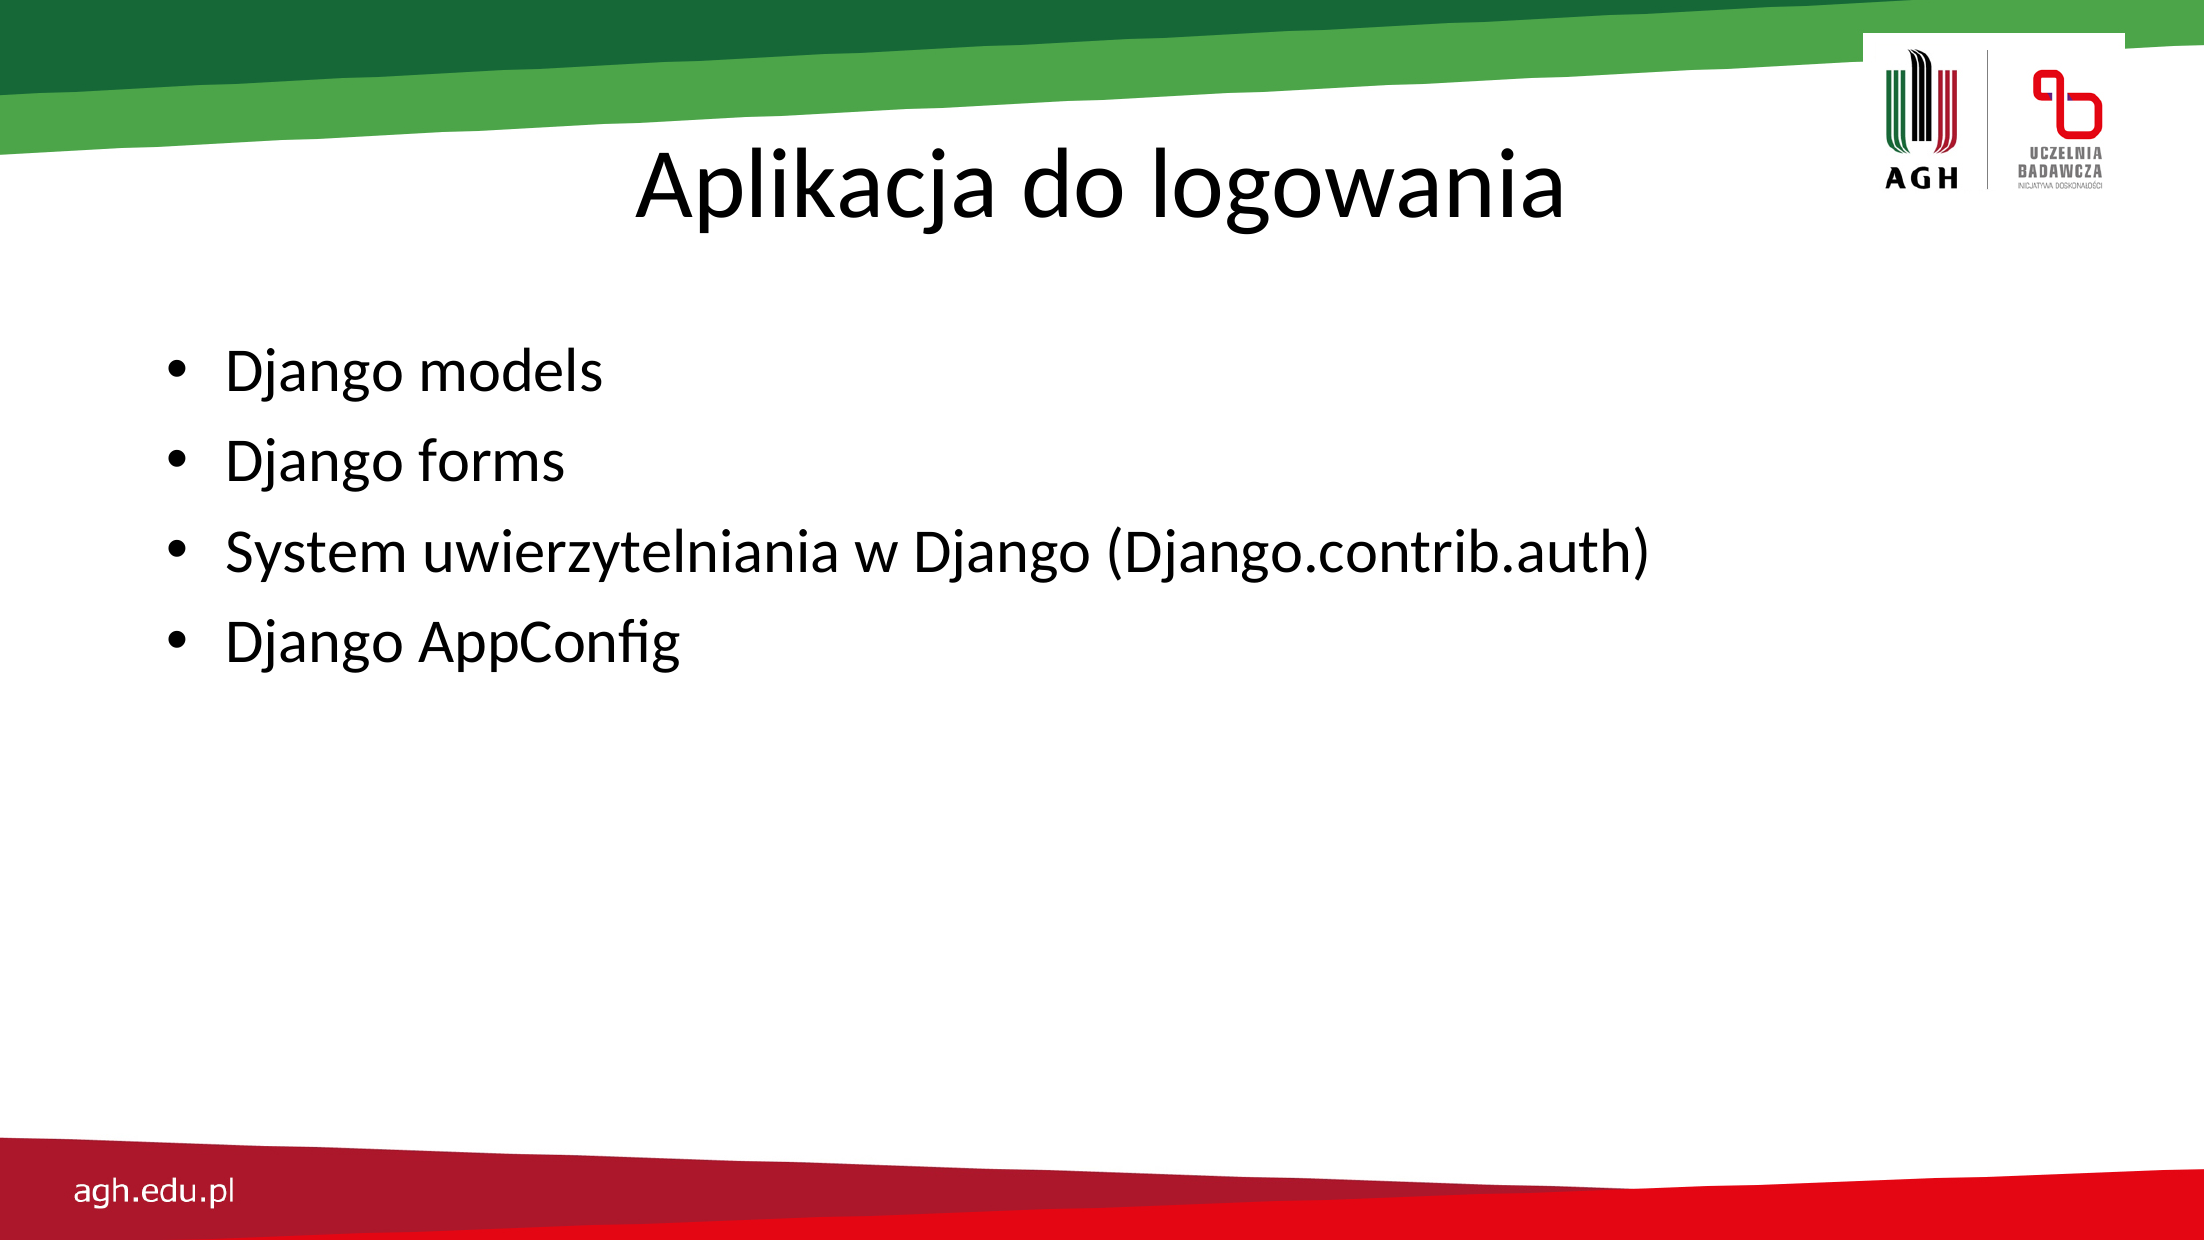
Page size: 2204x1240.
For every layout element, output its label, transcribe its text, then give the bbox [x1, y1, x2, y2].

list Django models Django forms System uwierzytelniania w Django (Django.contrib.auth) Django AppConfig [151, 329, 2053, 1117]
title Aplikacja do logowania [151, 65, 2053, 306]
